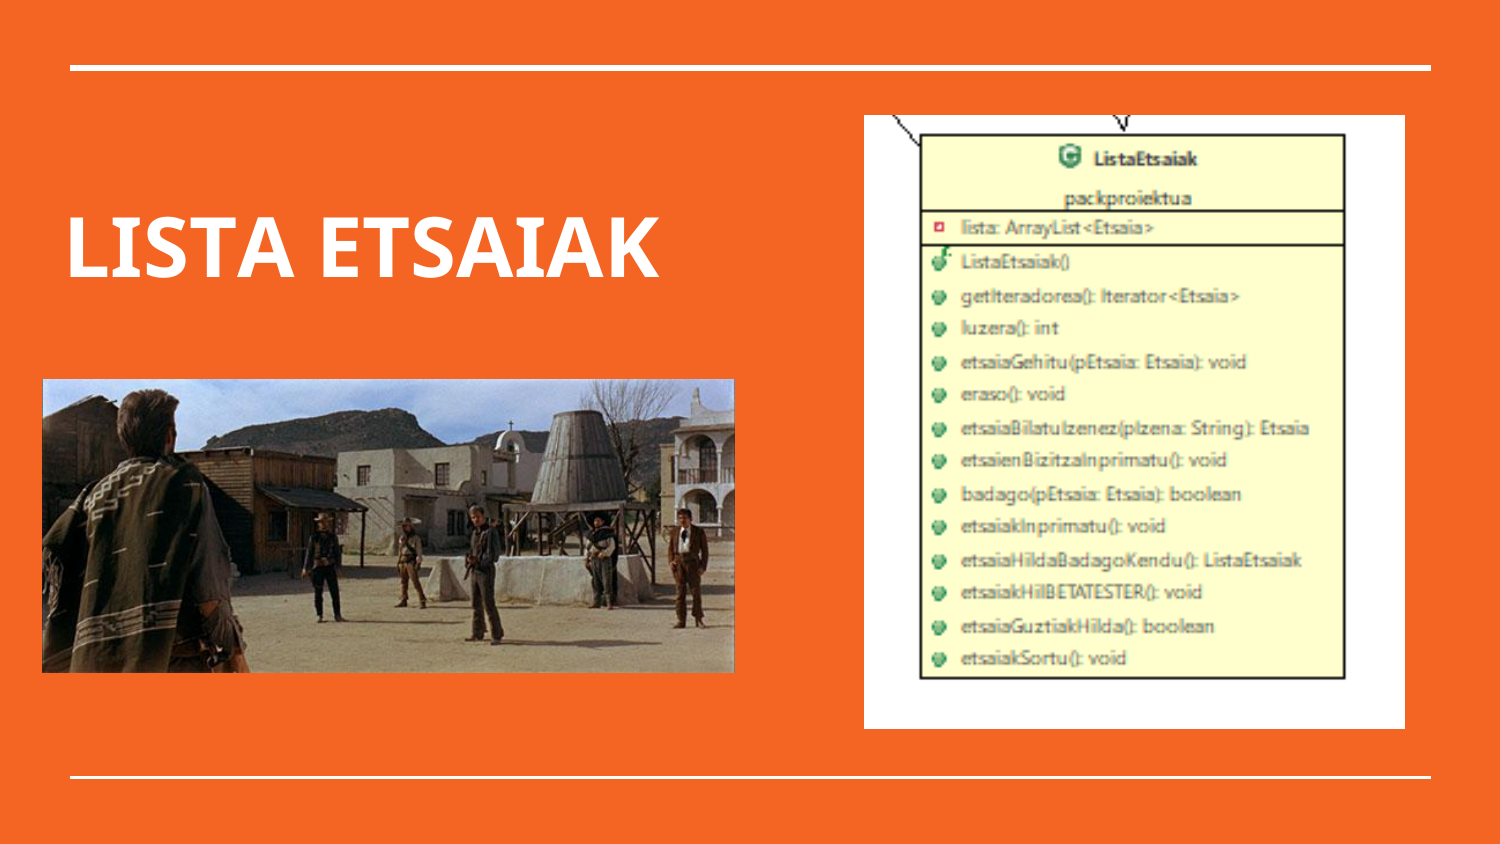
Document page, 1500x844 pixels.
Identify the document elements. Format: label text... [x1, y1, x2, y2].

picture [42, 379, 735, 673]
picture [864, 115, 1405, 729]
title LISTA ETSAIAK [10, 160, 714, 327]
